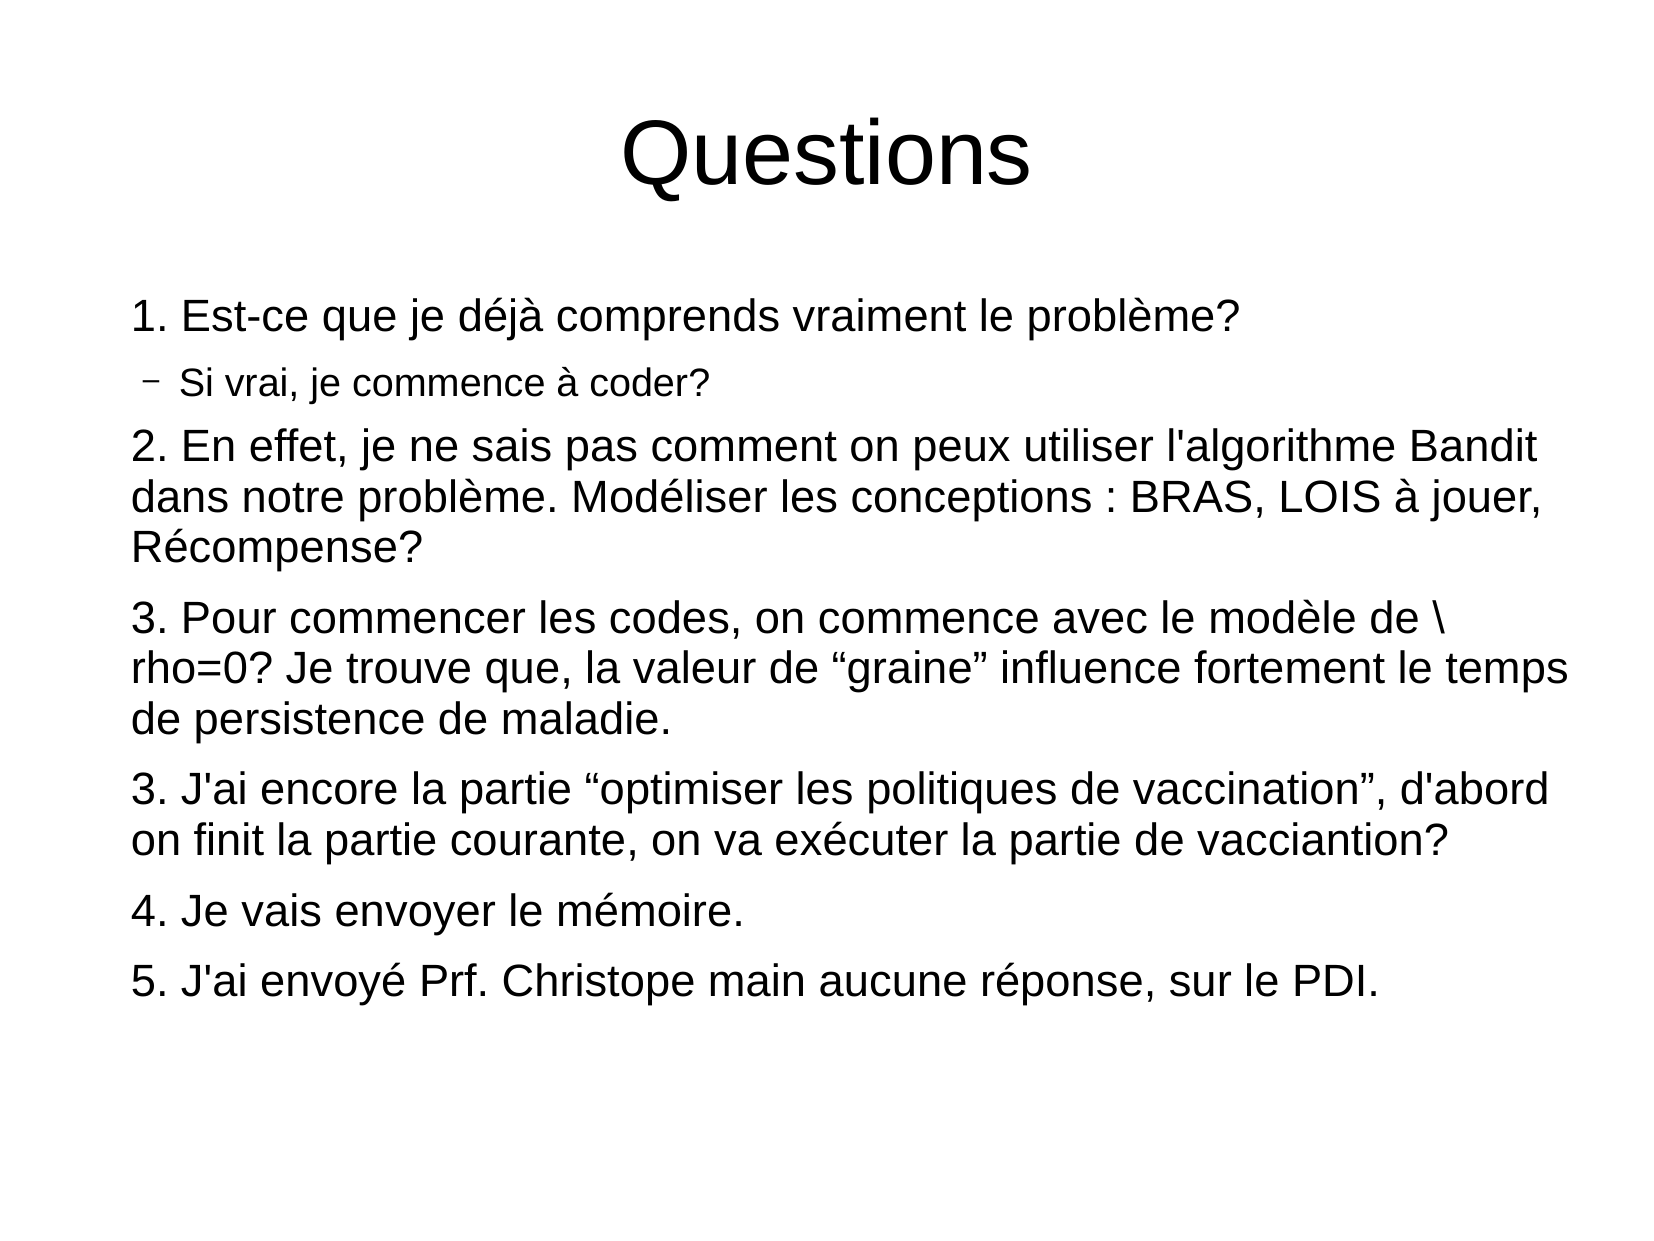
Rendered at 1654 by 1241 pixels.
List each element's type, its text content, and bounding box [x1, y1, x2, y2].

list 1. Est-ce que je déjà comprends vraiment le problème? Si vrai, je commence à coder? 2. En effet, je ne sais pas comment on peux utiliser l'algorithme Bandit dans notre problème. Modéliser les conceptions : BRAS, LOIS à jouer, Récompense? 3. Pour commencer les codes, on commence avec le modèle de \rho=0? Je trouve que, la valeur de “graine” influence fortement le temps de persistence de maladie. 3. J'ai encore la partie “optimiser les politiques de vaccination”, d'abord on finit la partie courante, on va exécuter la partie de vacciantion? 4. Je vais envoyer le mémoire. 5. J'ai envoyé Prf. Christope main aucune réponse, sur le PDI. [82, 290, 1571, 1010]
title Questions [82, 49, 1571, 257]
